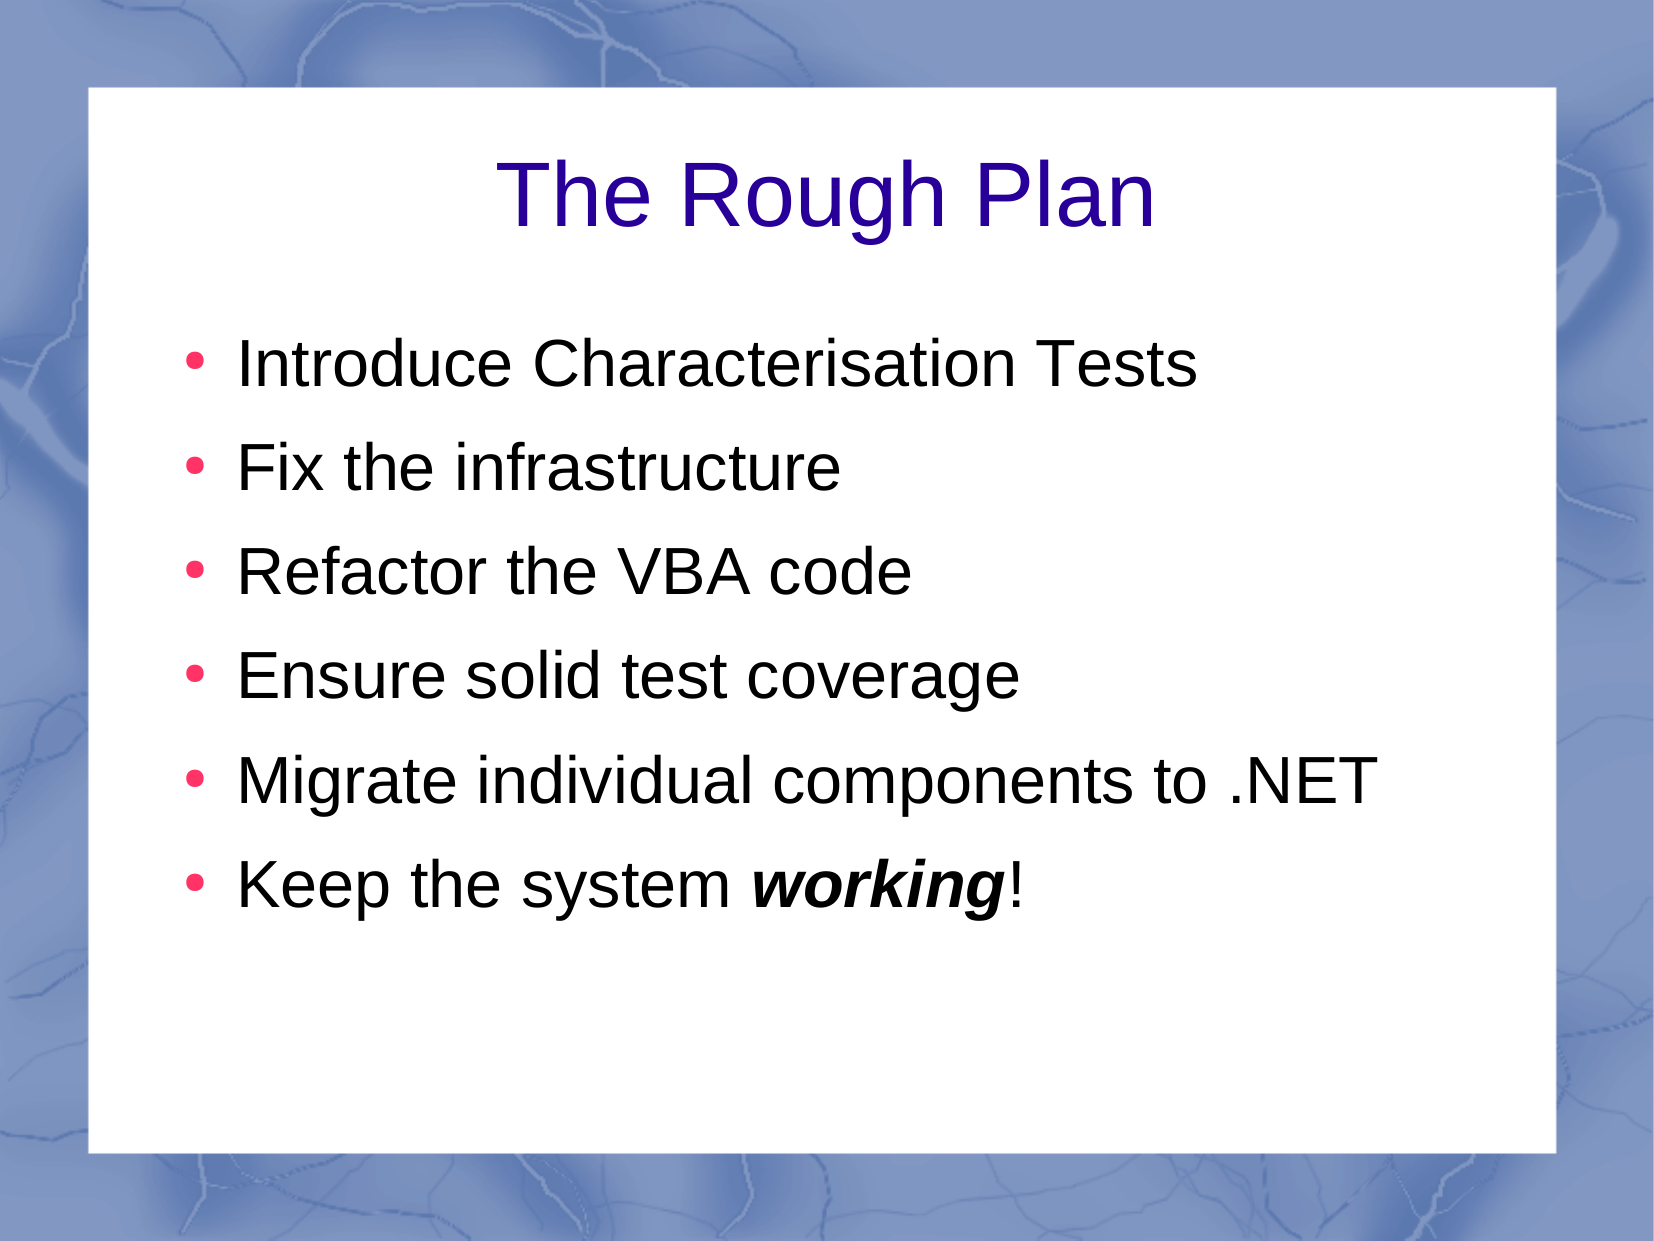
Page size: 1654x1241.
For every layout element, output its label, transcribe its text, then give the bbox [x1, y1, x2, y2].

picture [0, 0, 1654, 1241]
list Introduce Characterisation Tests Fix the infrastructure Refactor the VBA code Ensure solid test coverage Migrate individual components to .NET Keep the system working! [147, 325, 1506, 1130]
title The Rough Plan [118, 98, 1536, 291]
